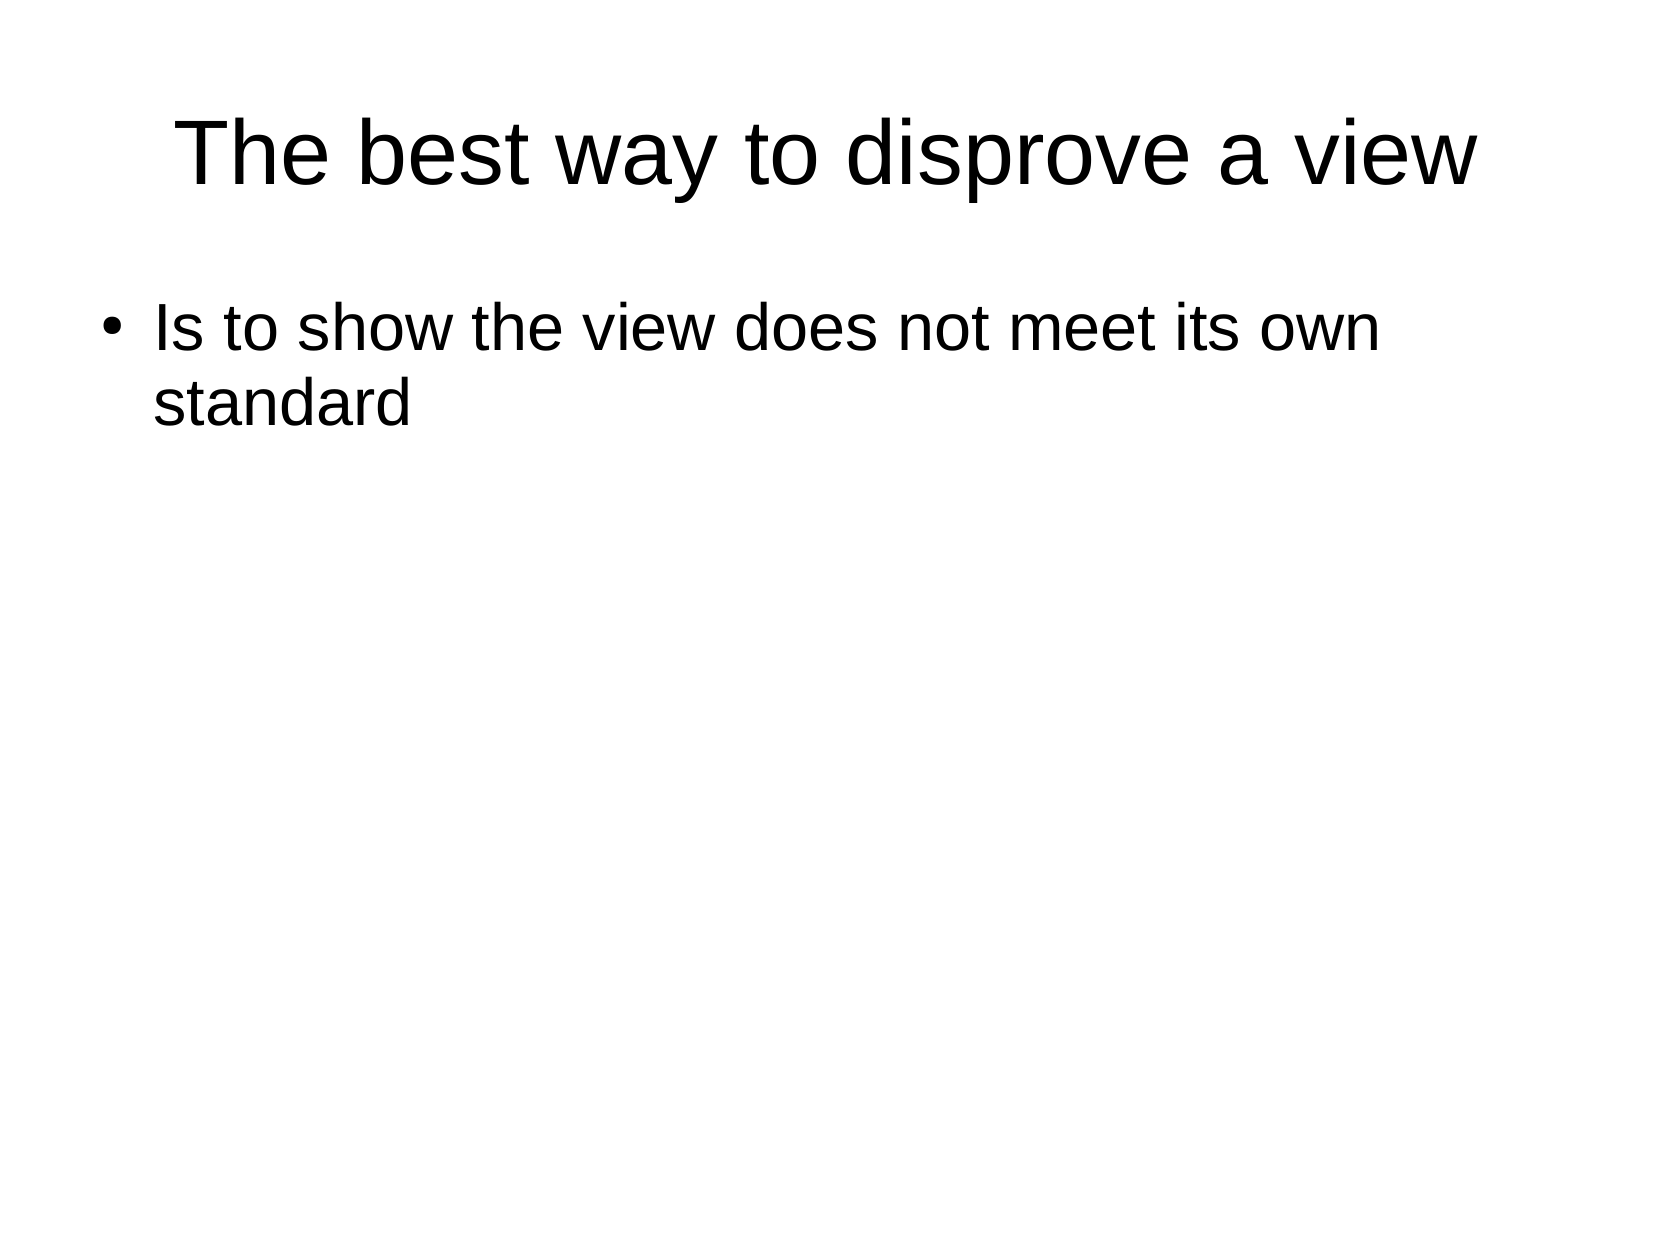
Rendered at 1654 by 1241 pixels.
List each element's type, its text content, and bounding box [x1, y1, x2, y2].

title The best way to disprove a view [82, 49, 1571, 257]
list Is to show the view does not meet its own standard [82, 290, 1571, 1109]
